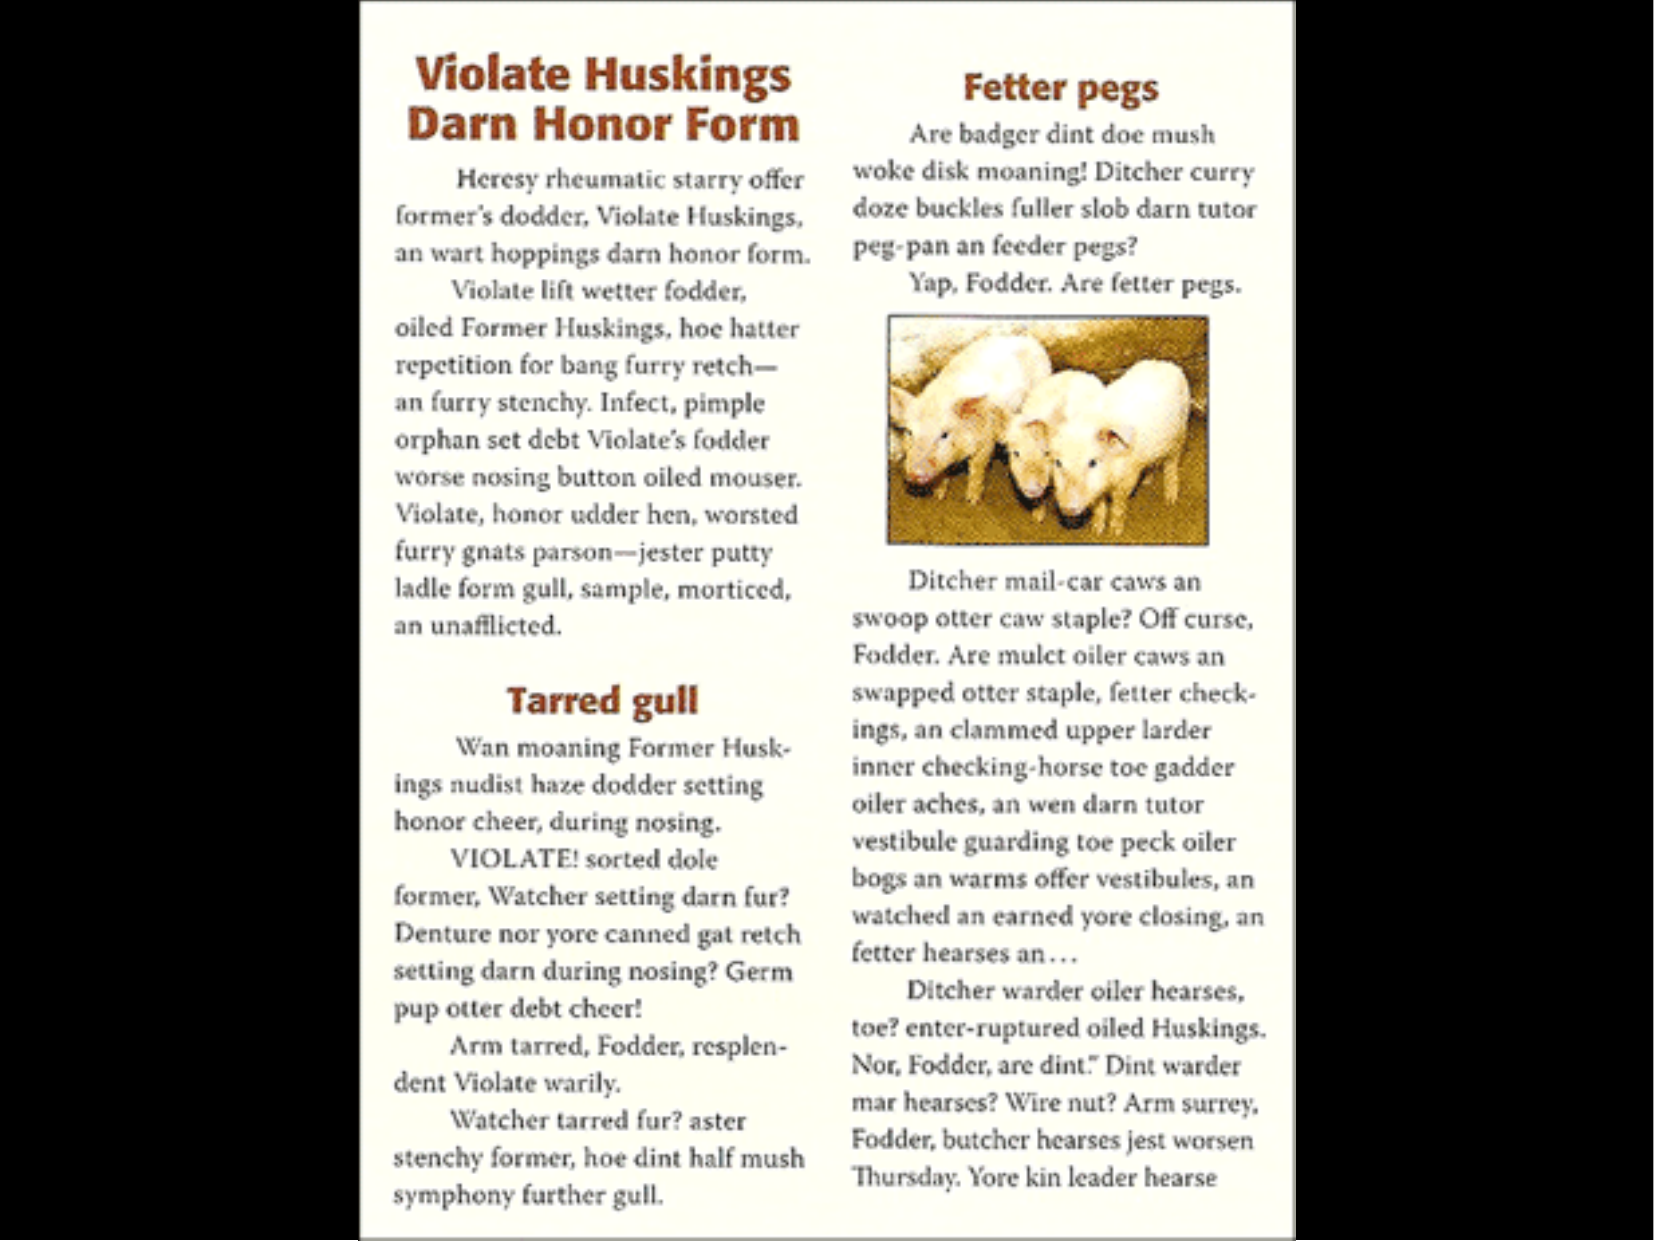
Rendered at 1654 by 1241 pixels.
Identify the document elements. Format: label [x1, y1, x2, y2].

picture [358, 0, 1296, 1241]
